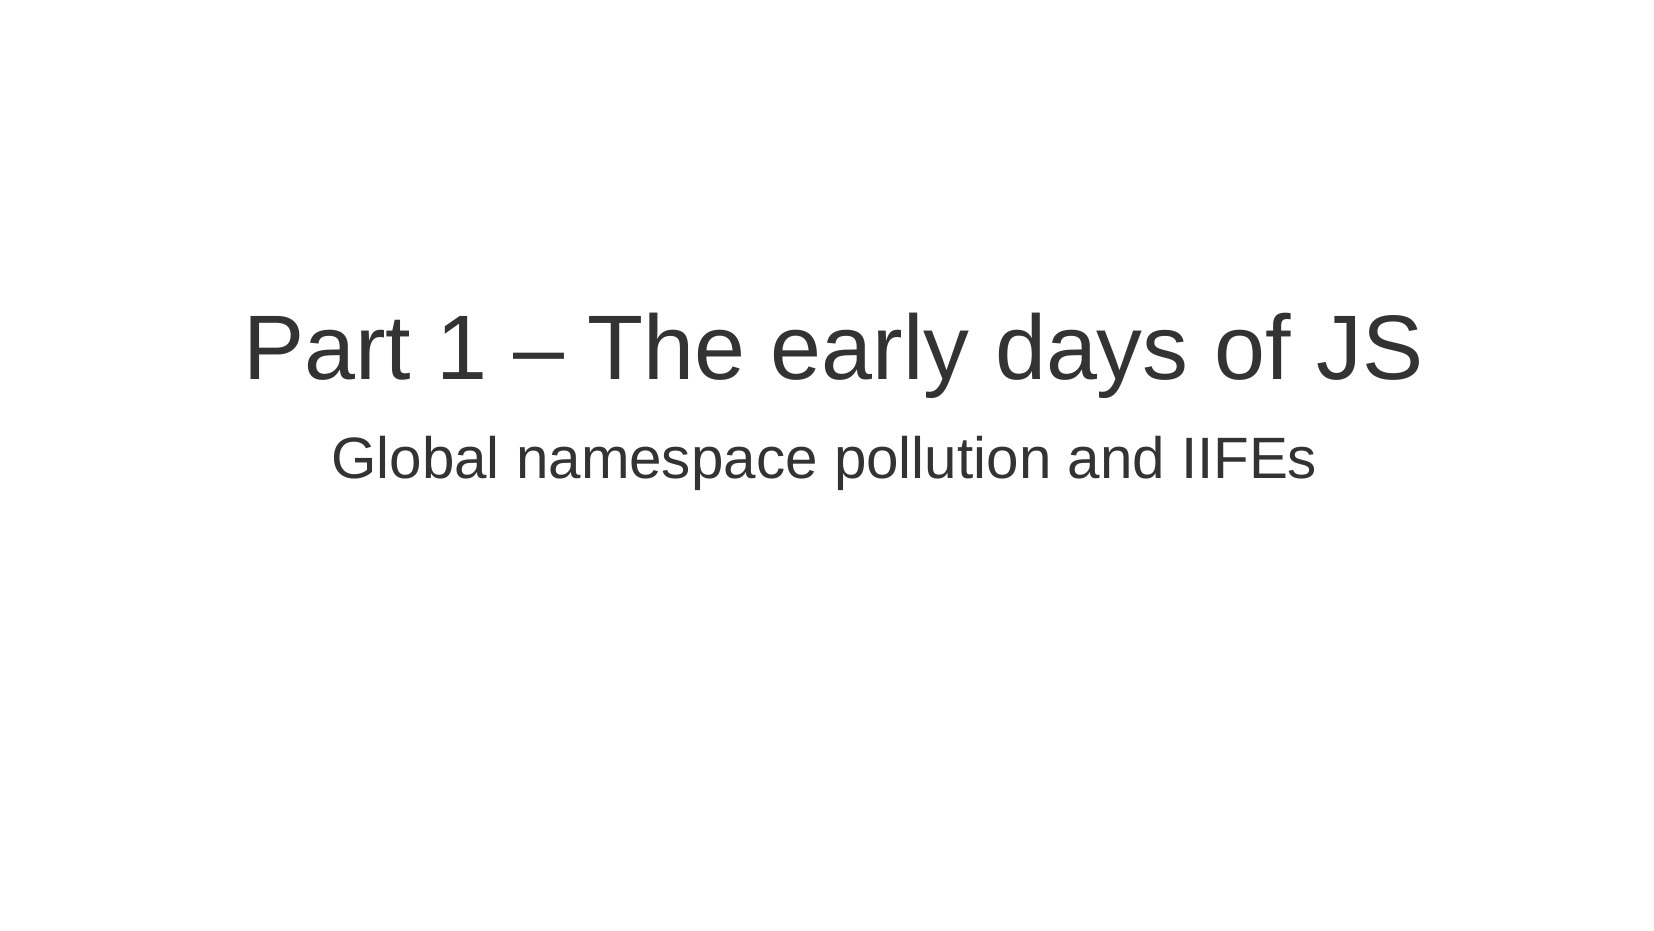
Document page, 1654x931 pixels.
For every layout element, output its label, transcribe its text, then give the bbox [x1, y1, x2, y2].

title Part 1 – The early days of JS [90, 270, 1579, 379]
subtitle Global namespace pollution and IIFEs [60, 379, 1591, 537]
